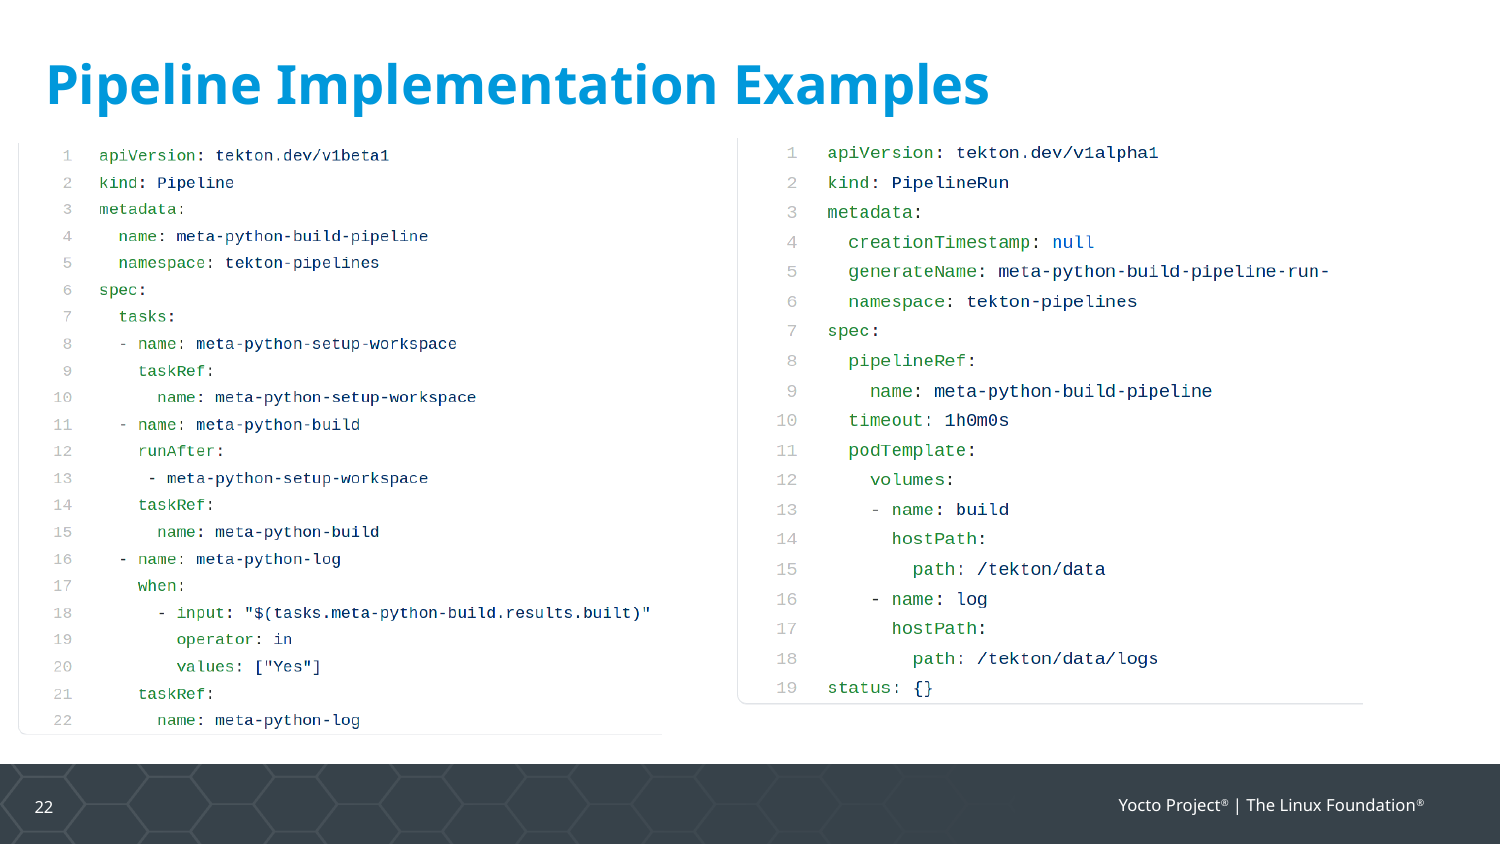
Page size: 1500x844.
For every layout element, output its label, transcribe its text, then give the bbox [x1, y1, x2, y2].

picture [0, 0, 1500, 844]
title Pipeline Implementation Examples [44, 50, 1395, 160]
